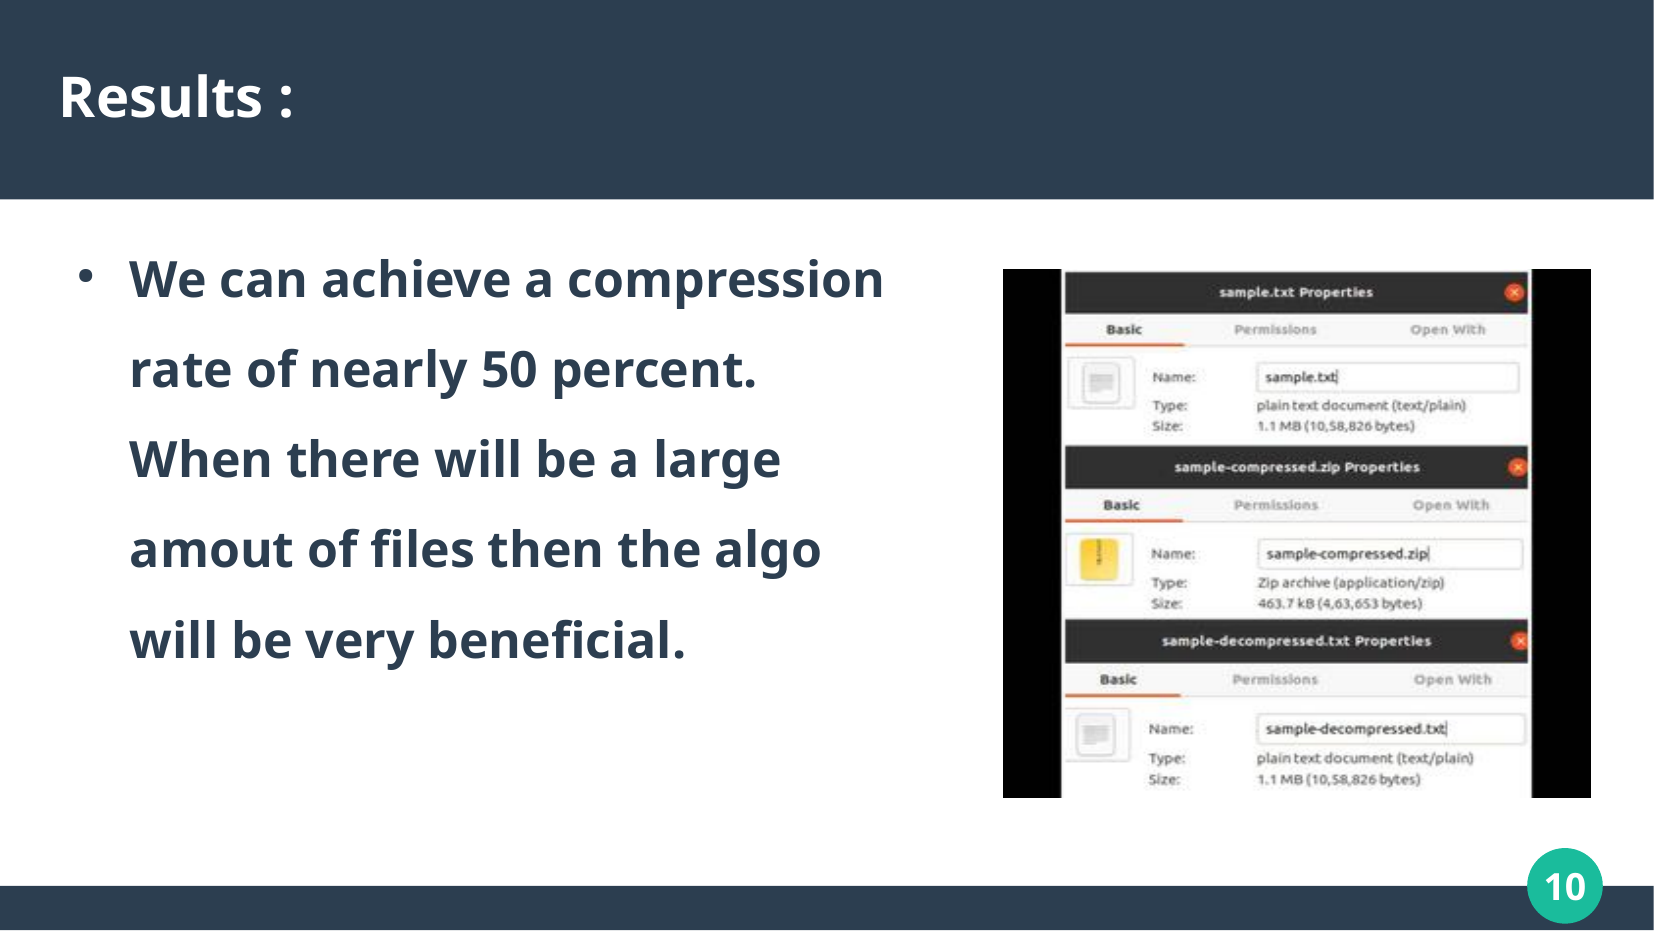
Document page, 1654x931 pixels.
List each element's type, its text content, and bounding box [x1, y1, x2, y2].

picture [1003, 269, 1591, 798]
title Results : [59, 37, 1595, 156]
list We can achieve a compression rate of nearly 50 percent. When there will be a large amout of files then the algo will be very beneficial. [59, 243, 1595, 864]
